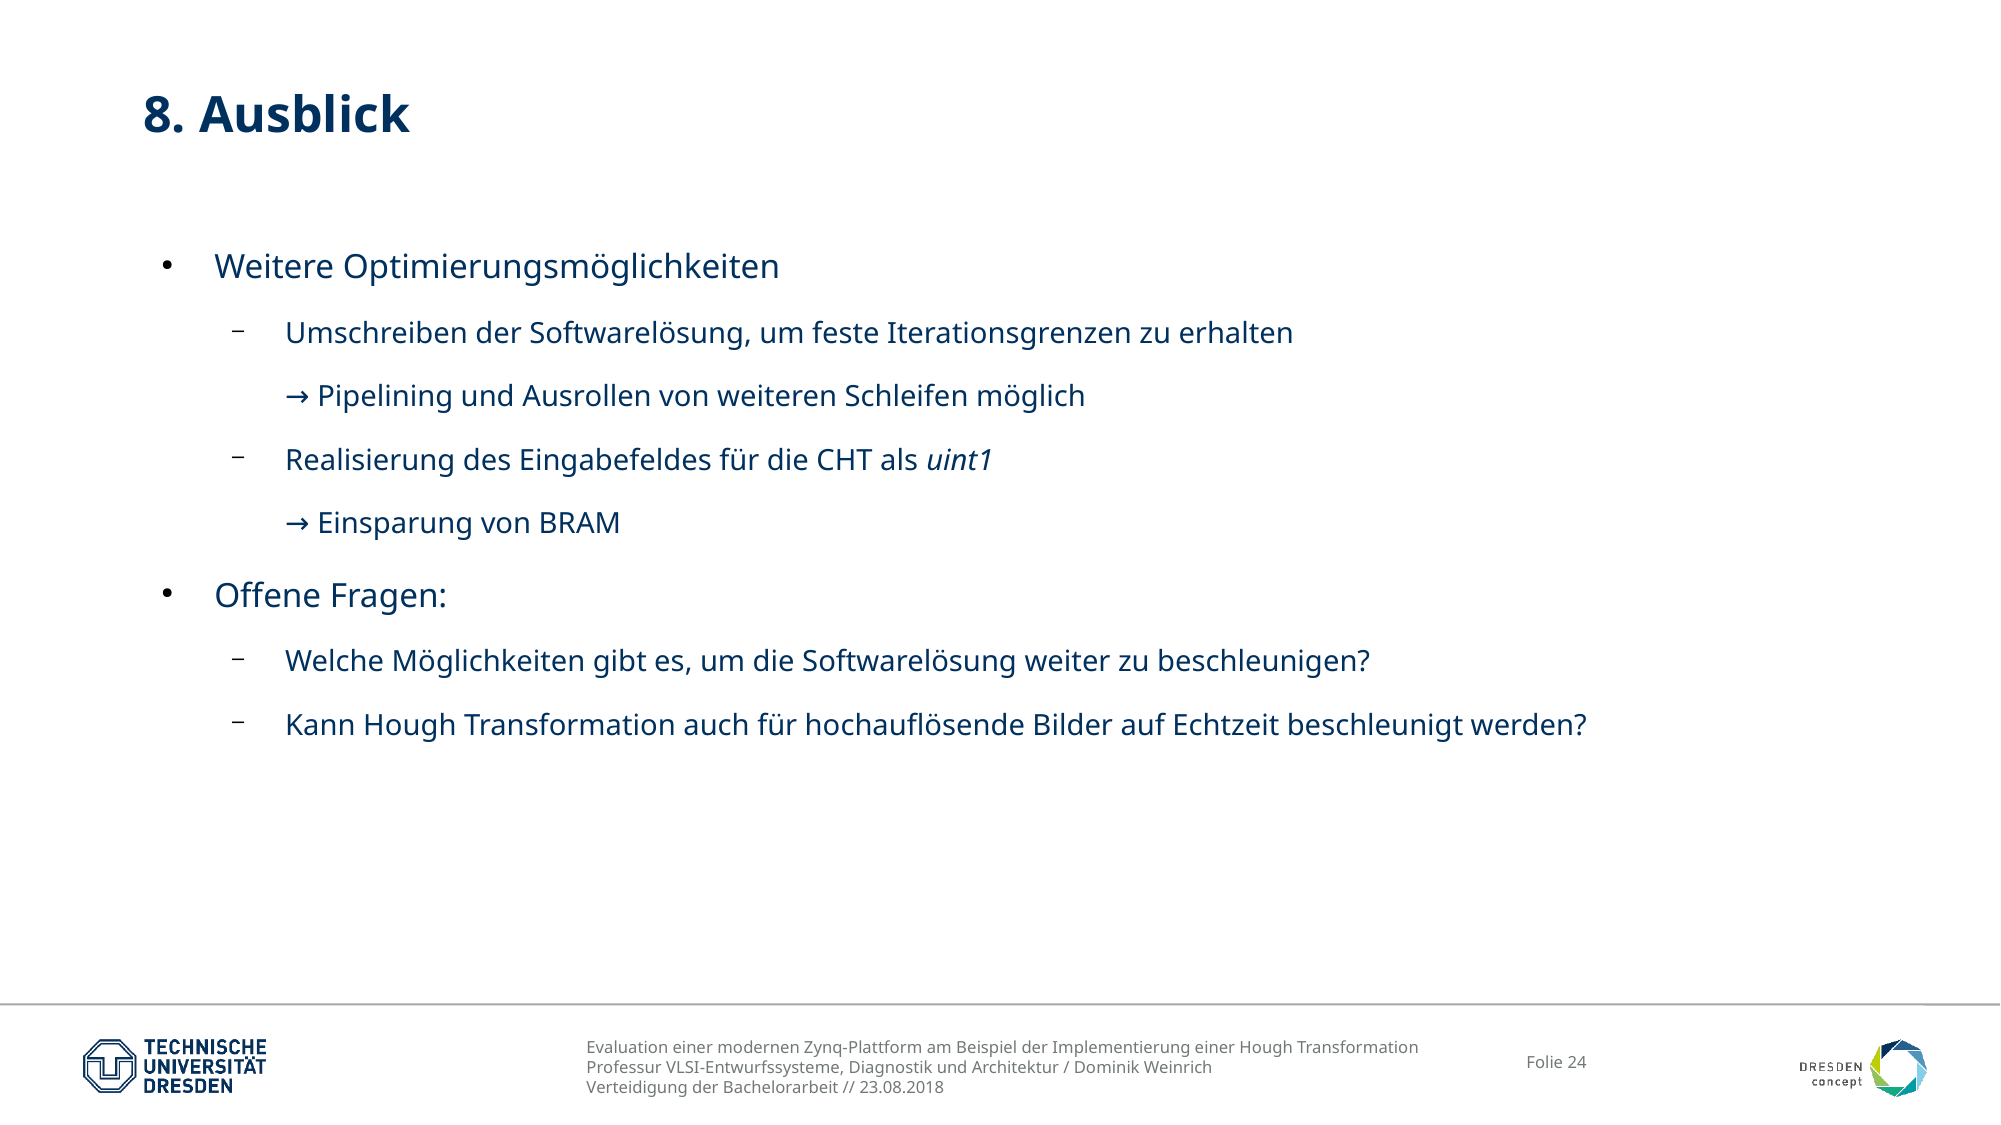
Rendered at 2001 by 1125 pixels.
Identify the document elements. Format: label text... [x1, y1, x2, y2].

picture [1800, 1039, 1927, 1097]
title 8. Ausblick [143, 56, 1880, 169]
picture [83, 1039, 266, 1093]
list Weitere Optimierungsmöglichkeiten Umschreiben der Softwarelösung, um feste Iterationsgrenzen zu erhalten → Pipelining und Ausrollen von weiteren Schleifen möglich Realisierung des Eingabefeldes für die CHT als uint1 → Einsparung von BRAM Offene Fragen: Welche Möglichkeiten gibt es, um die Softwarelösung weiter zu beschleunigen? Kann Hough Transformation auch für hochauflösende Bilder auf Echtzeit beschleunigt werden? [143, 243, 1880, 957]
